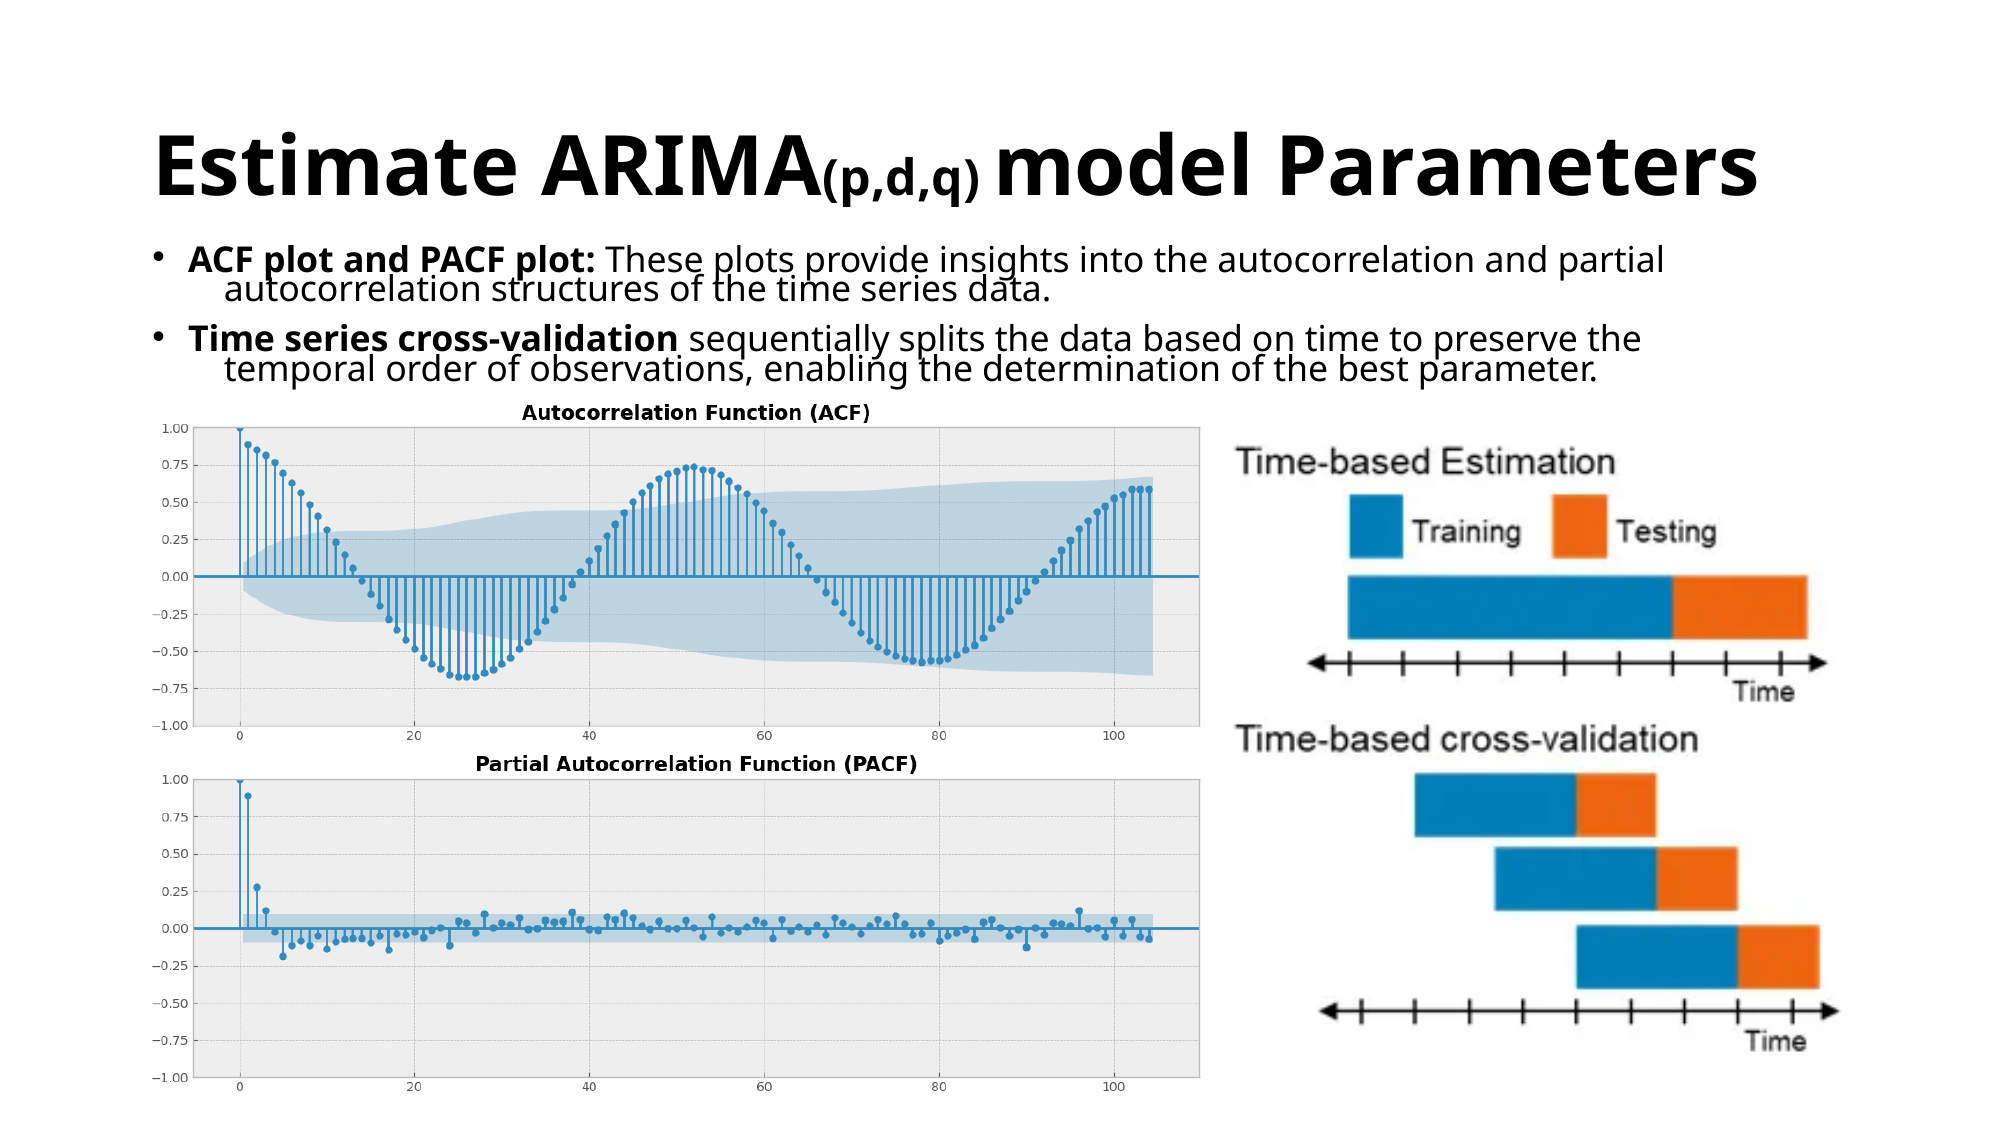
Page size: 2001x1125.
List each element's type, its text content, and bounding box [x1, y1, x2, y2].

picture [1214, 427, 1860, 1075]
list ACF plot and PACF plot: These plots provide insights into the autocorrelation and partial autocorrelation structures of the time series data. Time series cross-validation sequentially splits the data based on time to preserve the temporal order of observations, enabling the determination of the best parameter. [137, 240, 1689, 419]
picture [137, 390, 1212, 1107]
title Estimate ARIMA(p,d,q) model Parameters [137, 59, 1863, 278]
